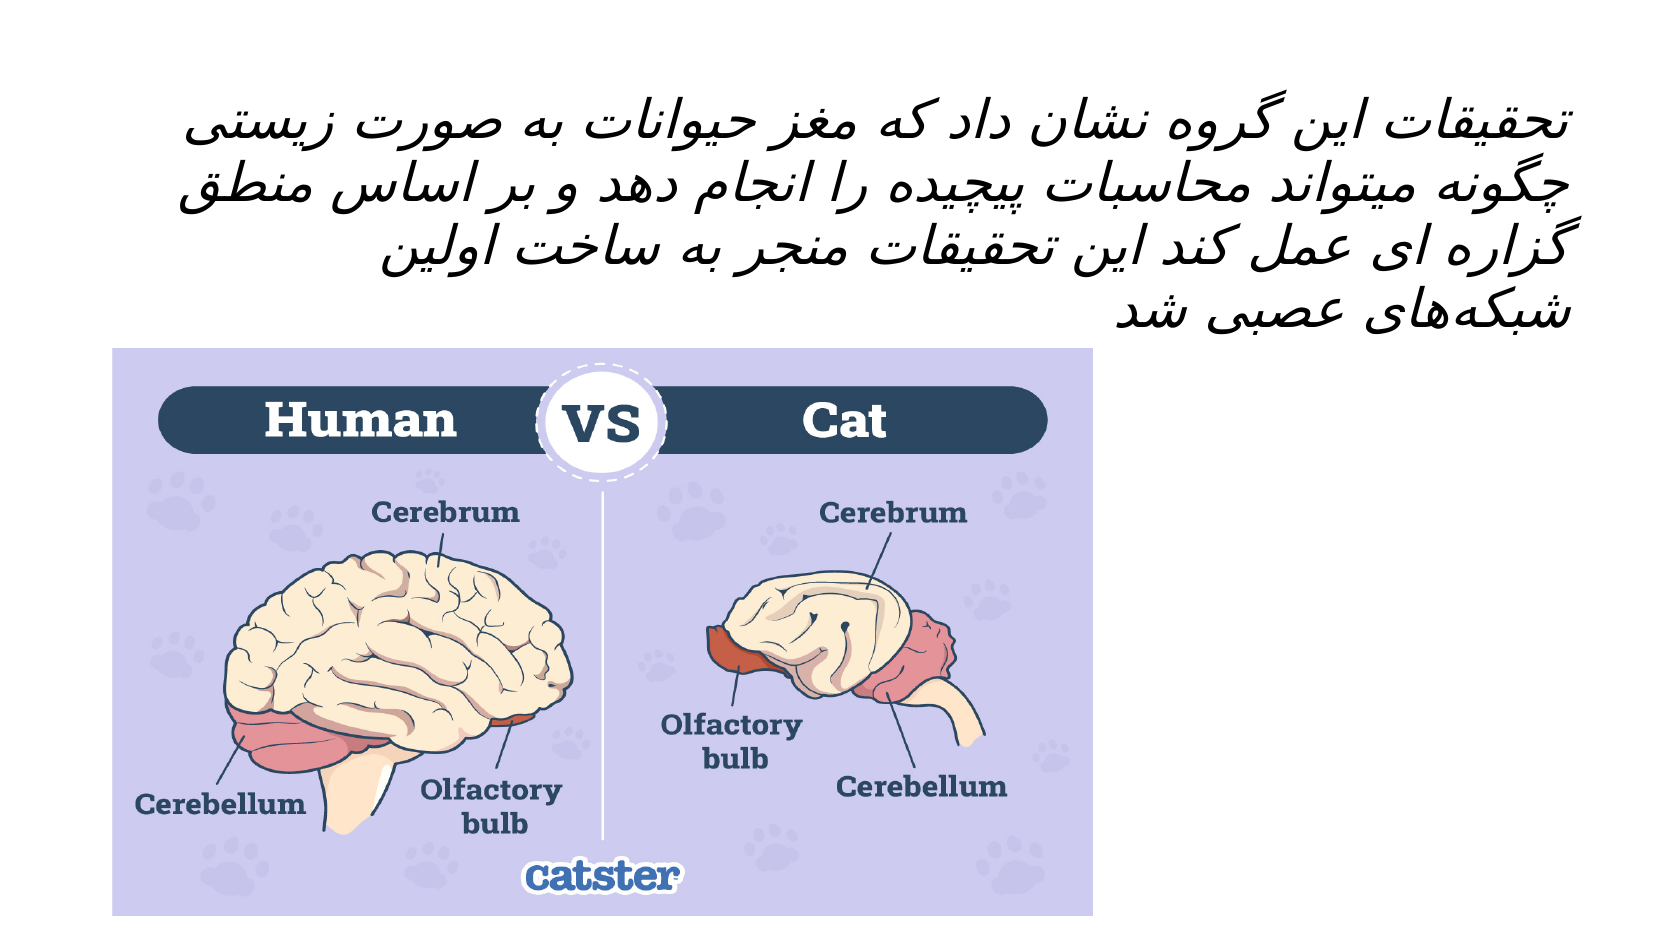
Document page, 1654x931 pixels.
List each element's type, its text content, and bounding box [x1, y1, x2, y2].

picture [112, 348, 1093, 916]
list تحقیقات این گروه نشان داد که مغز حیوانات به صورت زیستی چگونه میتواند محاسبات پیچیده را انجام دهد و بر اساس منطق گزاره ای عمل کند این تحقیقات منجر به ساخت اولین شبکه‌های عصبی شد [82, 88, 1571, 758]
